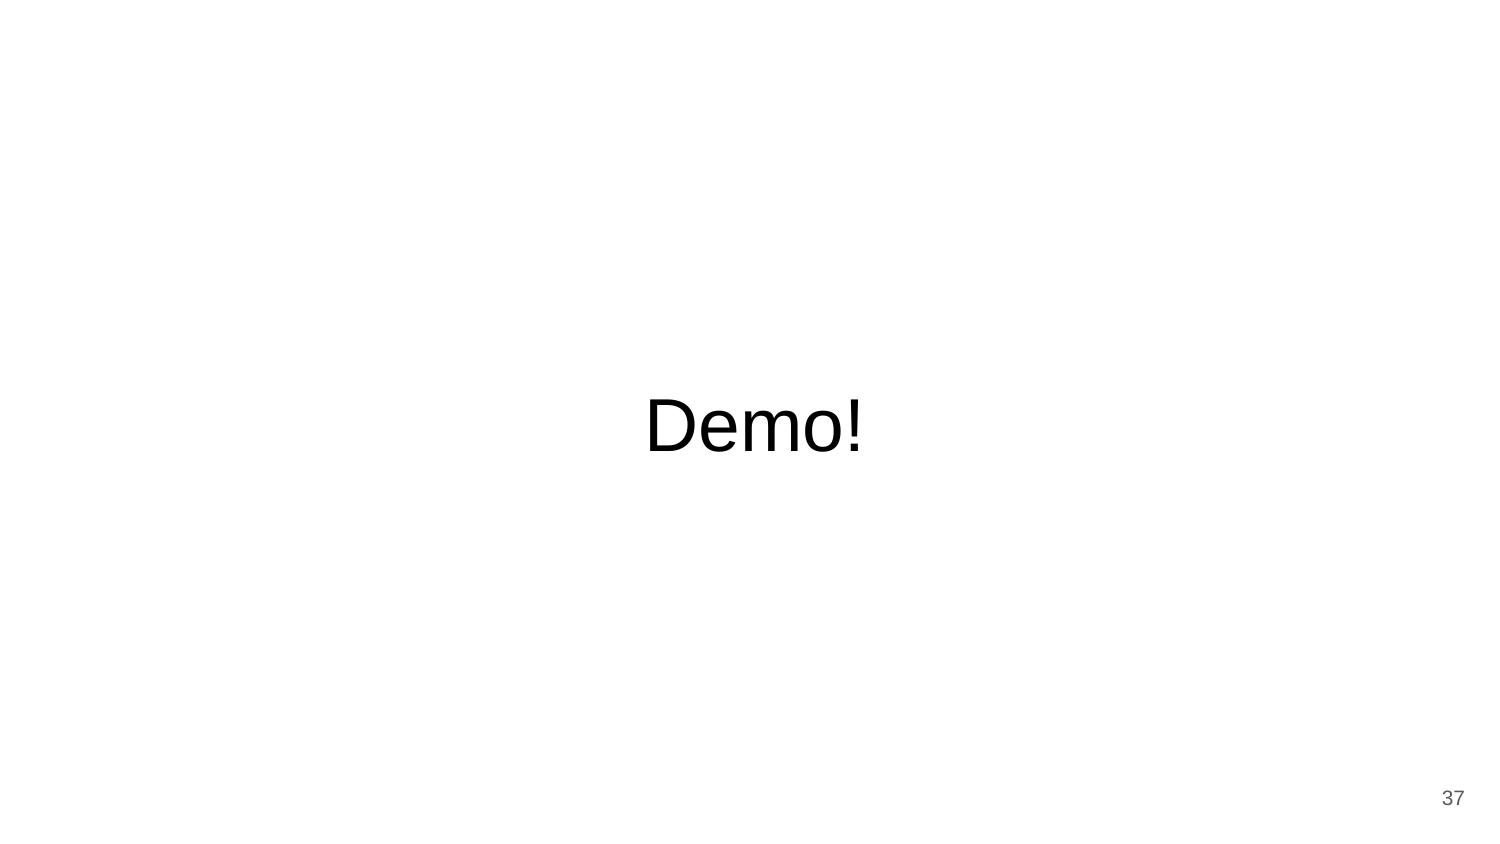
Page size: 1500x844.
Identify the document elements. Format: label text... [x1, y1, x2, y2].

title Demo! [56, 352, 1454, 491]
slide_number <number> [1389, 764, 1480, 830]
